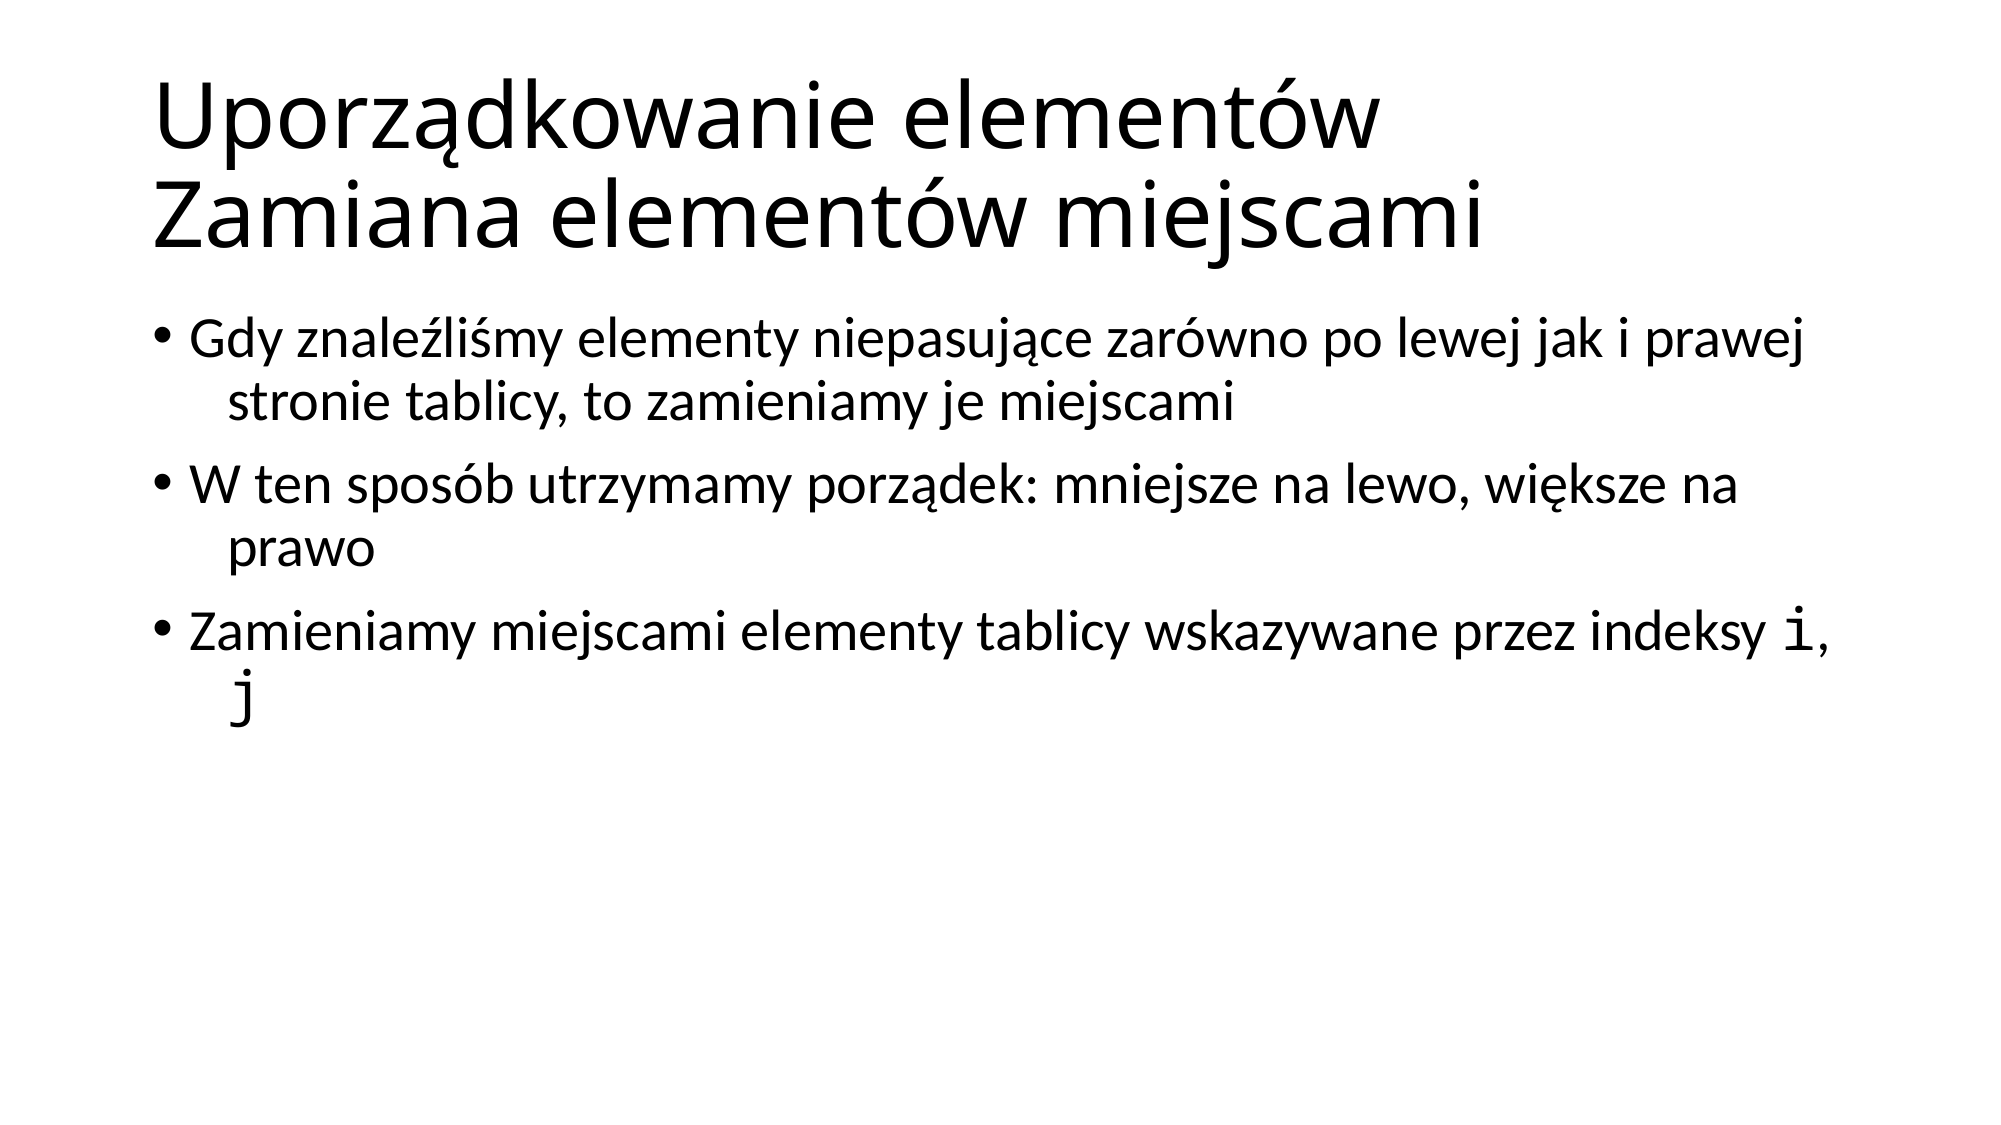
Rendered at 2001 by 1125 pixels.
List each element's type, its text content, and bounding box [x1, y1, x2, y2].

list Gdy znaleźliśmy elementy niepasujące zarówno po lewej jak i prawej stronie tablicy, to zamieniamy je miejscami W ten sposób utrzymamy porządek: mniejsze na lewo, większe na prawo Zamieniamy miejscami elementy tablicy wskazywane przez indeksy i, j [137, 299, 1863, 1014]
title Uporządkowanie elementów Zamiana elementów miejscami [137, 59, 1863, 278]
